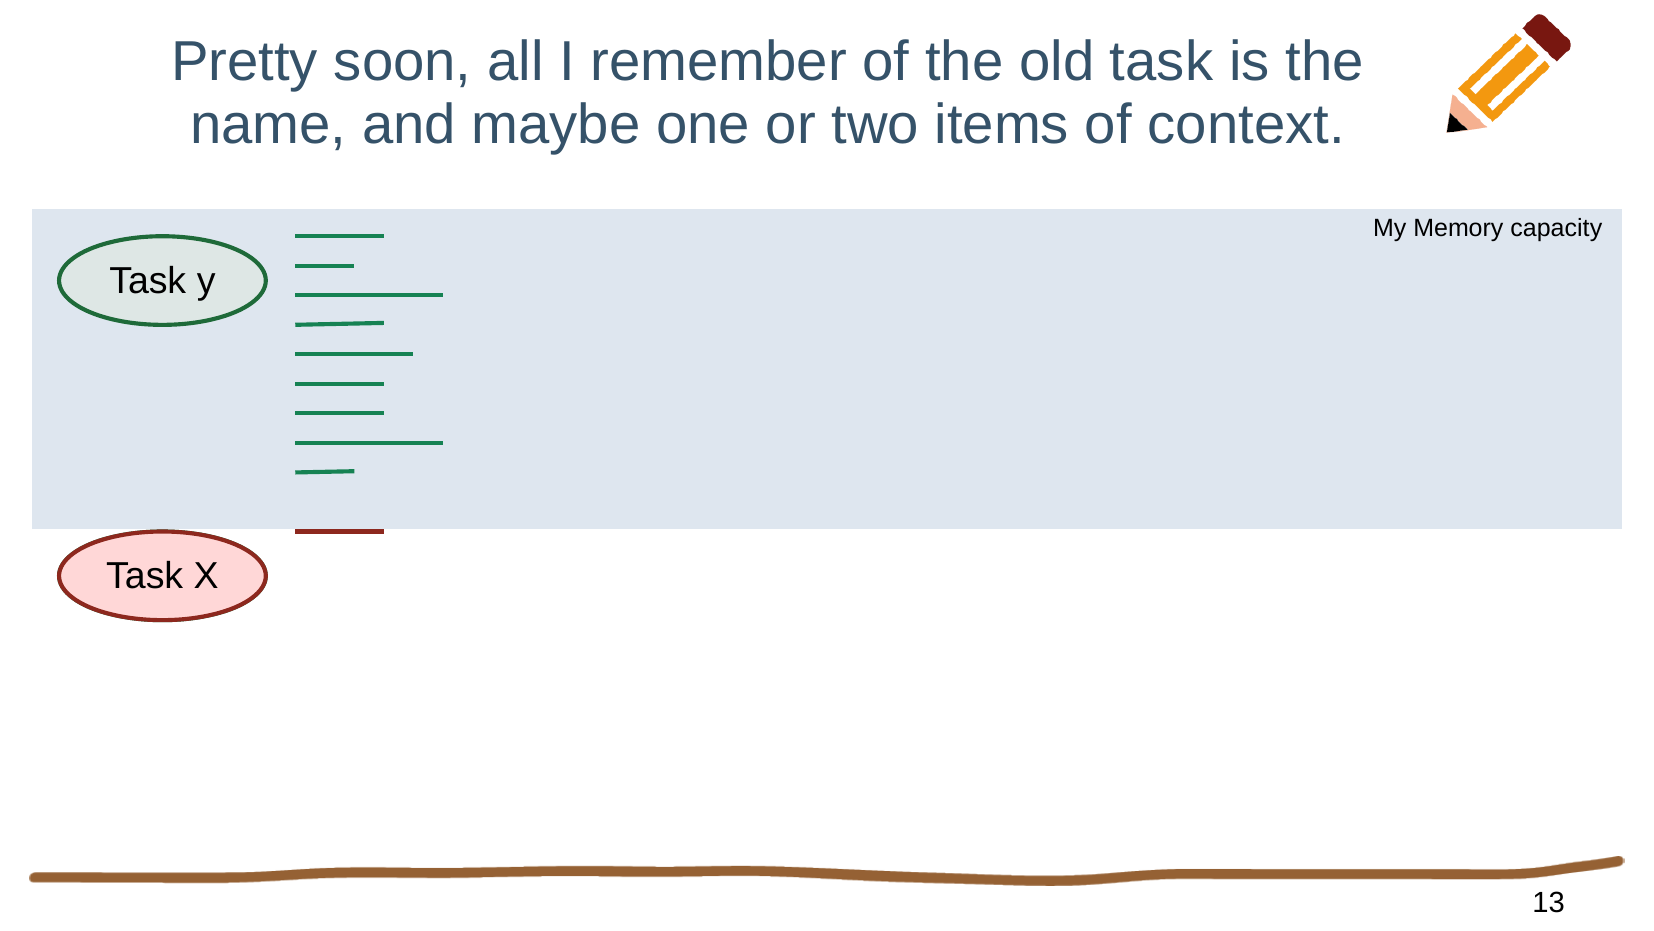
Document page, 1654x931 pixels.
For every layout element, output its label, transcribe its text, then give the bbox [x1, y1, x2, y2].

picture [29, 856, 1625, 886]
text_box Task X [59, 531, 266, 621]
text_box Task y [59, 236, 266, 325]
text_box [29, 206, 1625, 532]
picture [1446, 14, 1571, 133]
text_box My Memory capacity [1358, 206, 1618, 250]
title Pretty soon, all I remember of the old task is the name, and maybe one or two items of context. [88, 29, 1447, 206]
